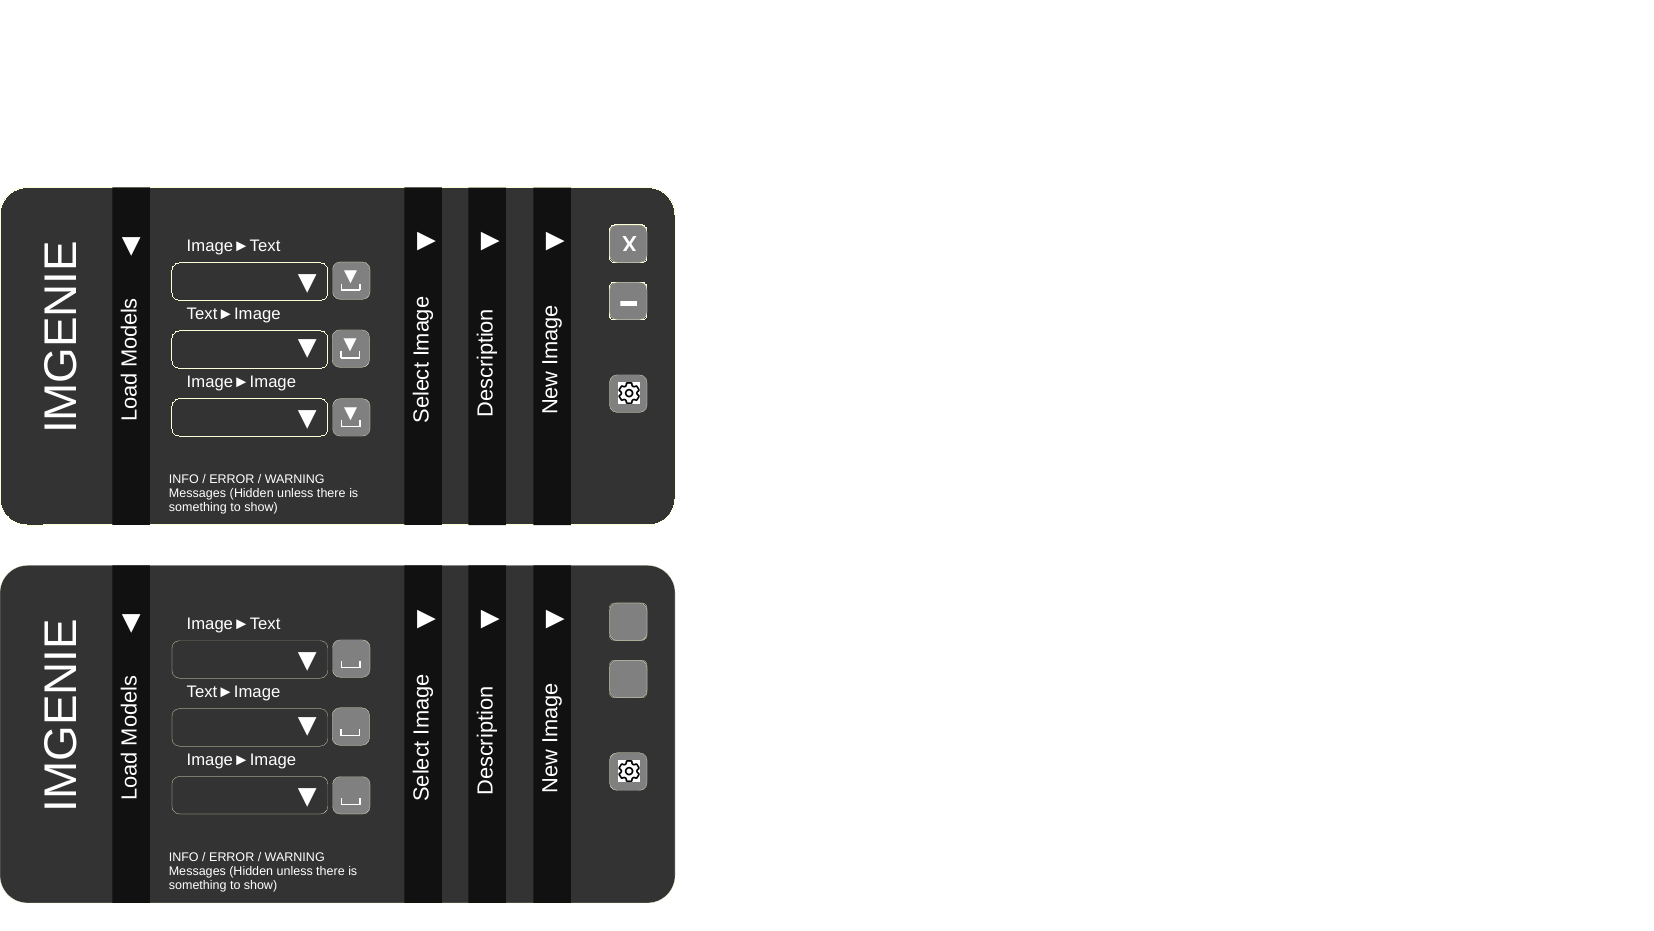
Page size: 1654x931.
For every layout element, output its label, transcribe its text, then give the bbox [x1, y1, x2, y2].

text_box New Image [530, 266, 574, 454]
picture [609, 374, 648, 413]
text_box ► [108, 216, 158, 263]
text_box Text►Image [171, 296, 322, 335]
text_box IMGENIE [27, 225, 94, 451]
text_box INFO / ERROR / WARNING Messages (Hidden unless there is something to show) [154, 465, 383, 523]
text_box Select Image [401, 266, 445, 454]
picture [609, 282, 648, 320]
text_box Image►Text [171, 228, 322, 267]
text_box [0, 187, 676, 526]
text_box ► [460, 214, 507, 265]
picture [332, 395, 371, 437]
text_box ► [525, 214, 572, 265]
text_box ► [284, 389, 335, 437]
text_box ► [396, 214, 443, 265]
picture [332, 258, 371, 300]
picture [0, 565, 676, 904]
text_box Description [465, 276, 509, 451]
text_box Image►Image [171, 364, 322, 403]
picture [332, 326, 370, 368]
text_box ► [284, 319, 335, 366]
picture [609, 225, 648, 263]
text_box Load Models [109, 266, 153, 454]
text_box ► [284, 253, 334, 301]
